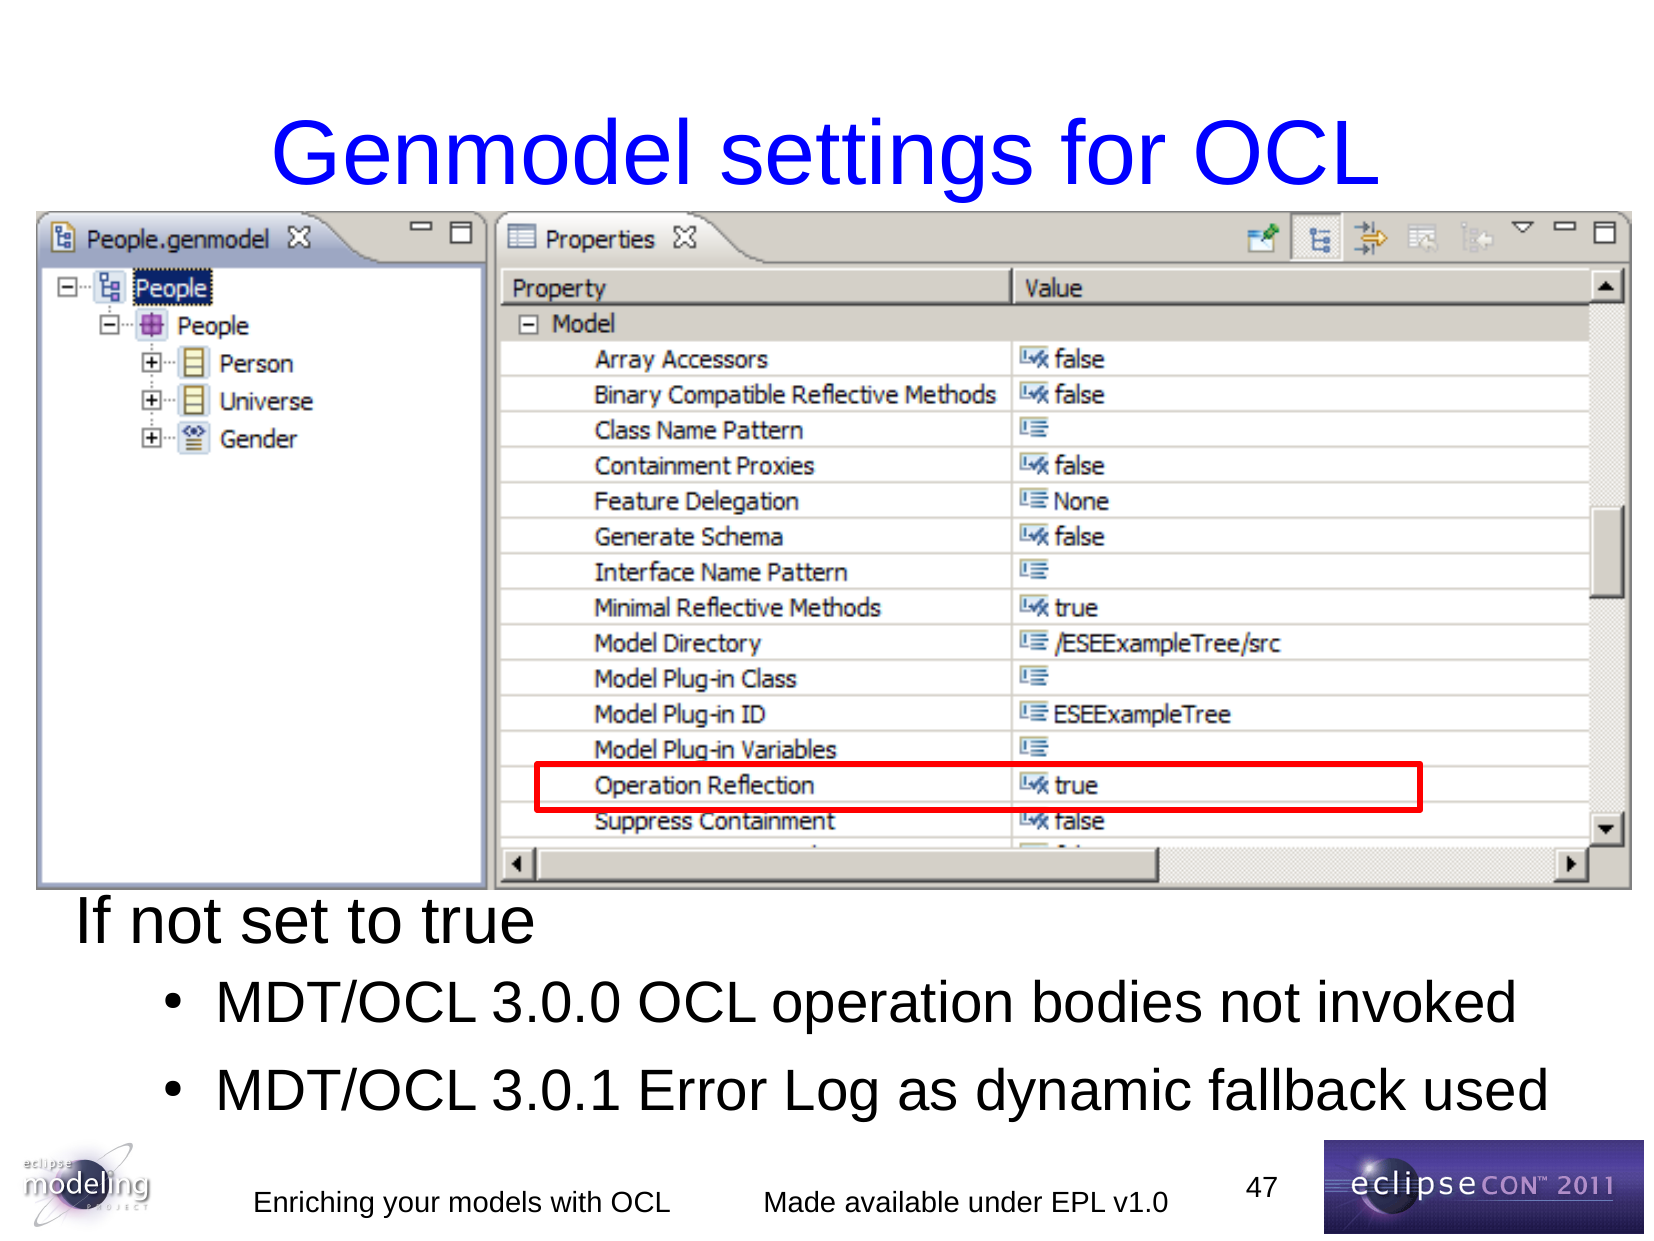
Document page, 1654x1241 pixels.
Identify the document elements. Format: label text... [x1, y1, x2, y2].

list If not set to true MDT/OCL 3.0.0 OCL operation bodies not invoked MDT/OCL 3.0.1 Error Log as dynamic fallback used [74, 890, 1563, 1175]
picture [9, 1136, 156, 1235]
title Genmodel settings for OCL [82, 56, 1571, 211]
picture [36, 211, 1632, 890]
picture [1324, 1140, 1644, 1234]
